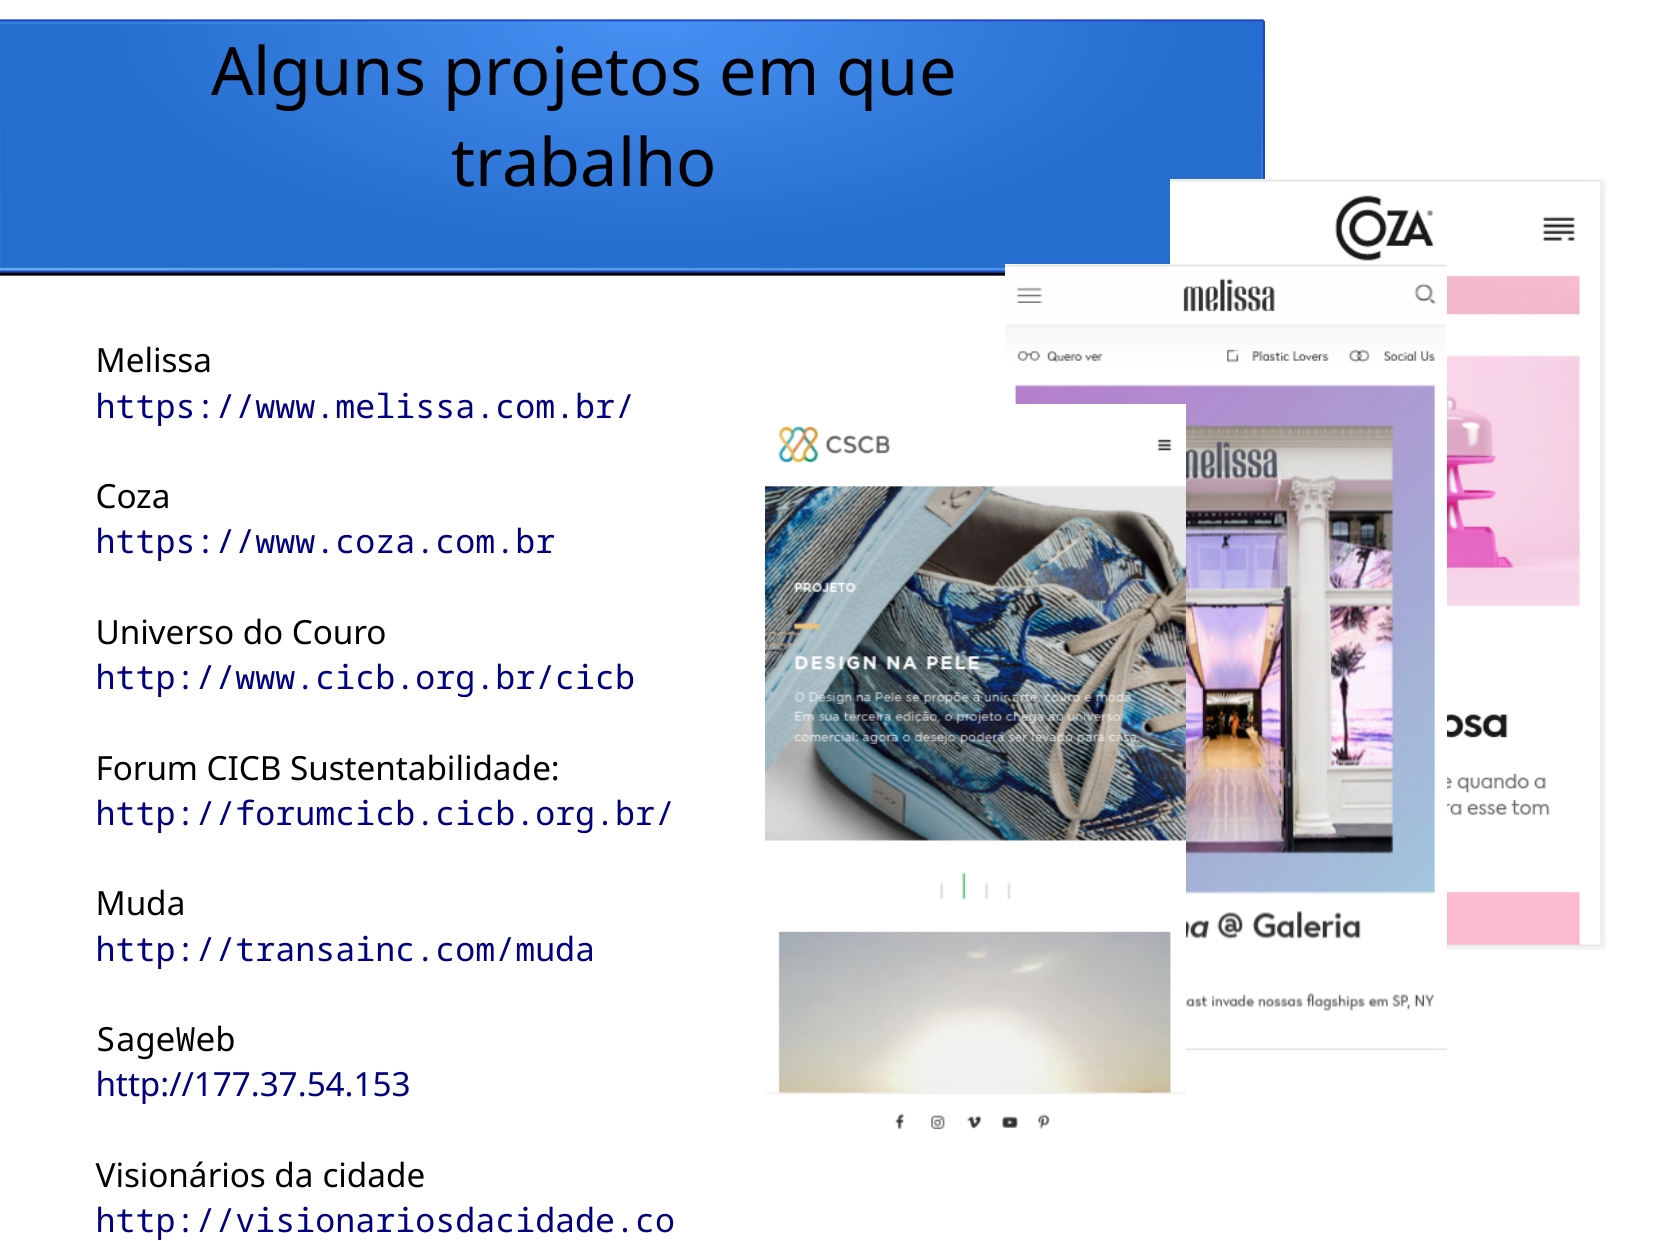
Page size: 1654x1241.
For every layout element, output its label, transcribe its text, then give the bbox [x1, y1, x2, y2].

text_box Melissa https://www.melissa.com.br/ Coza https://www.coza.com.br Universo do Couro http://www.cicb.org.br/cicb Forum CICB Sustentabilidade: http://forumcicb.cicb.org.br/ Muda http://transainc.com/muda SageWeb http://177.37.54.153 Visionários da cidade http://visionariosdacidade.com.br [80, 330, 702, 1141]
picture [765, 179, 1606, 1152]
text_box Alguns projetos em que trabalho [88, 77, 1081, 153]
